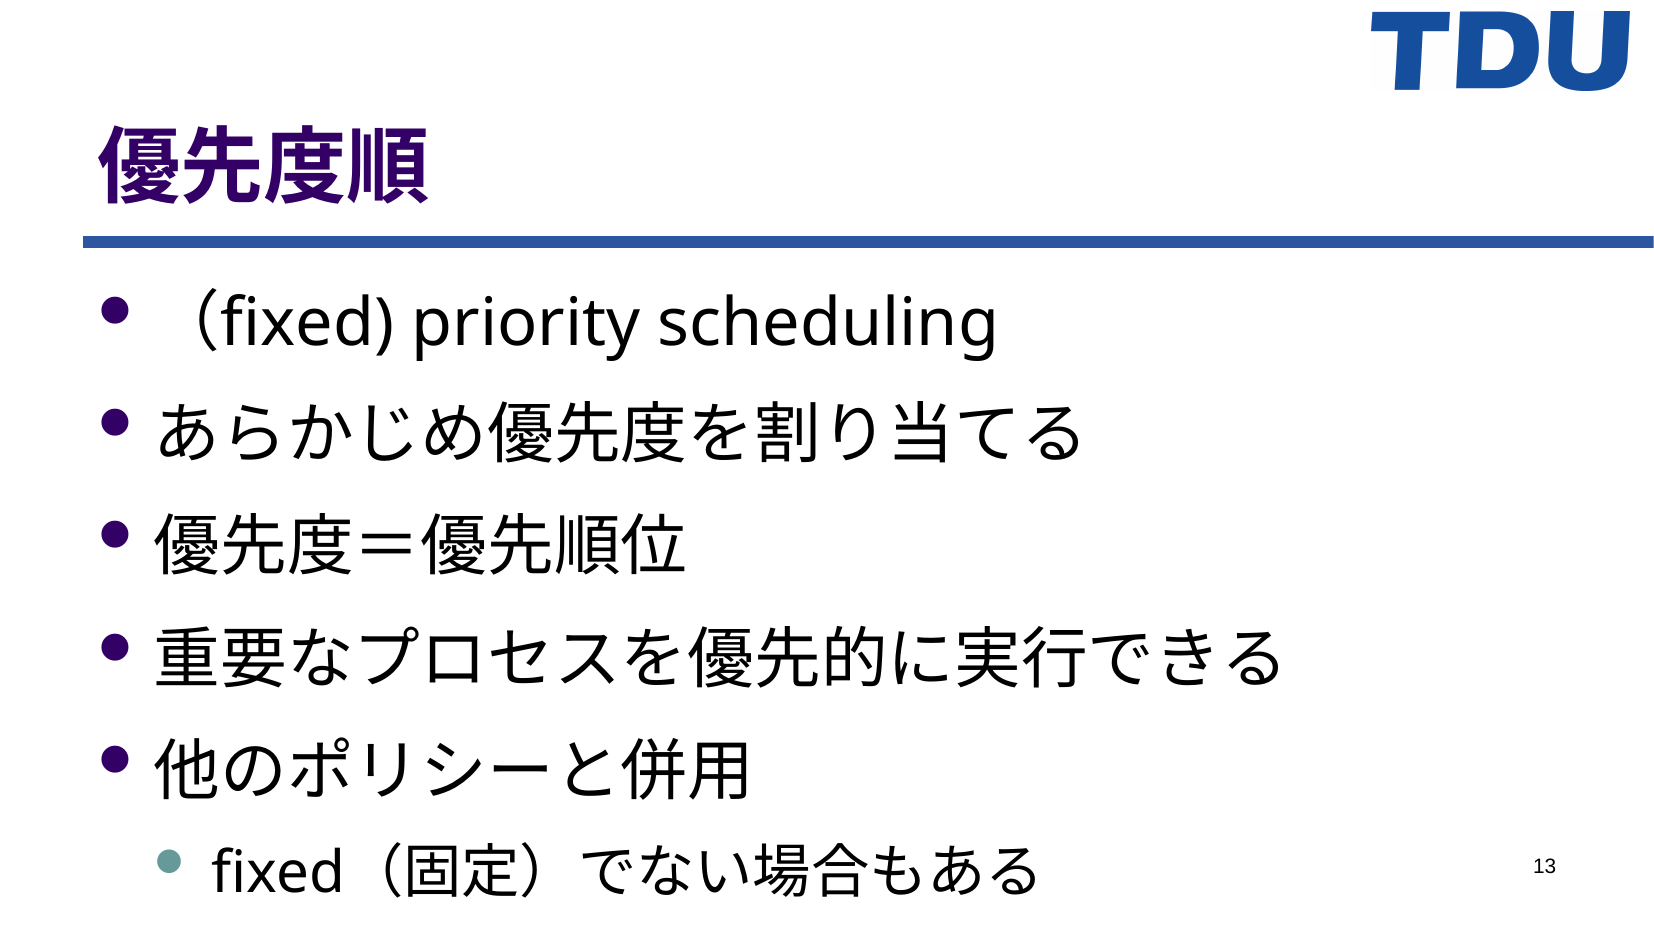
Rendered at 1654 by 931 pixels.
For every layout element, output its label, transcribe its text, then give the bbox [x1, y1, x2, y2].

list （fixed) priority scheduling あらかじめ優先度を割り当てる 優先度＝優先順位 重要なプロセスを優先的に実行できる 他のポリシーと併用 fixed（固定）でない場合もある [82, 259, 1571, 807]
picture [1371, 11, 1630, 91]
title 優先度順 [82, 51, 1571, 228]
